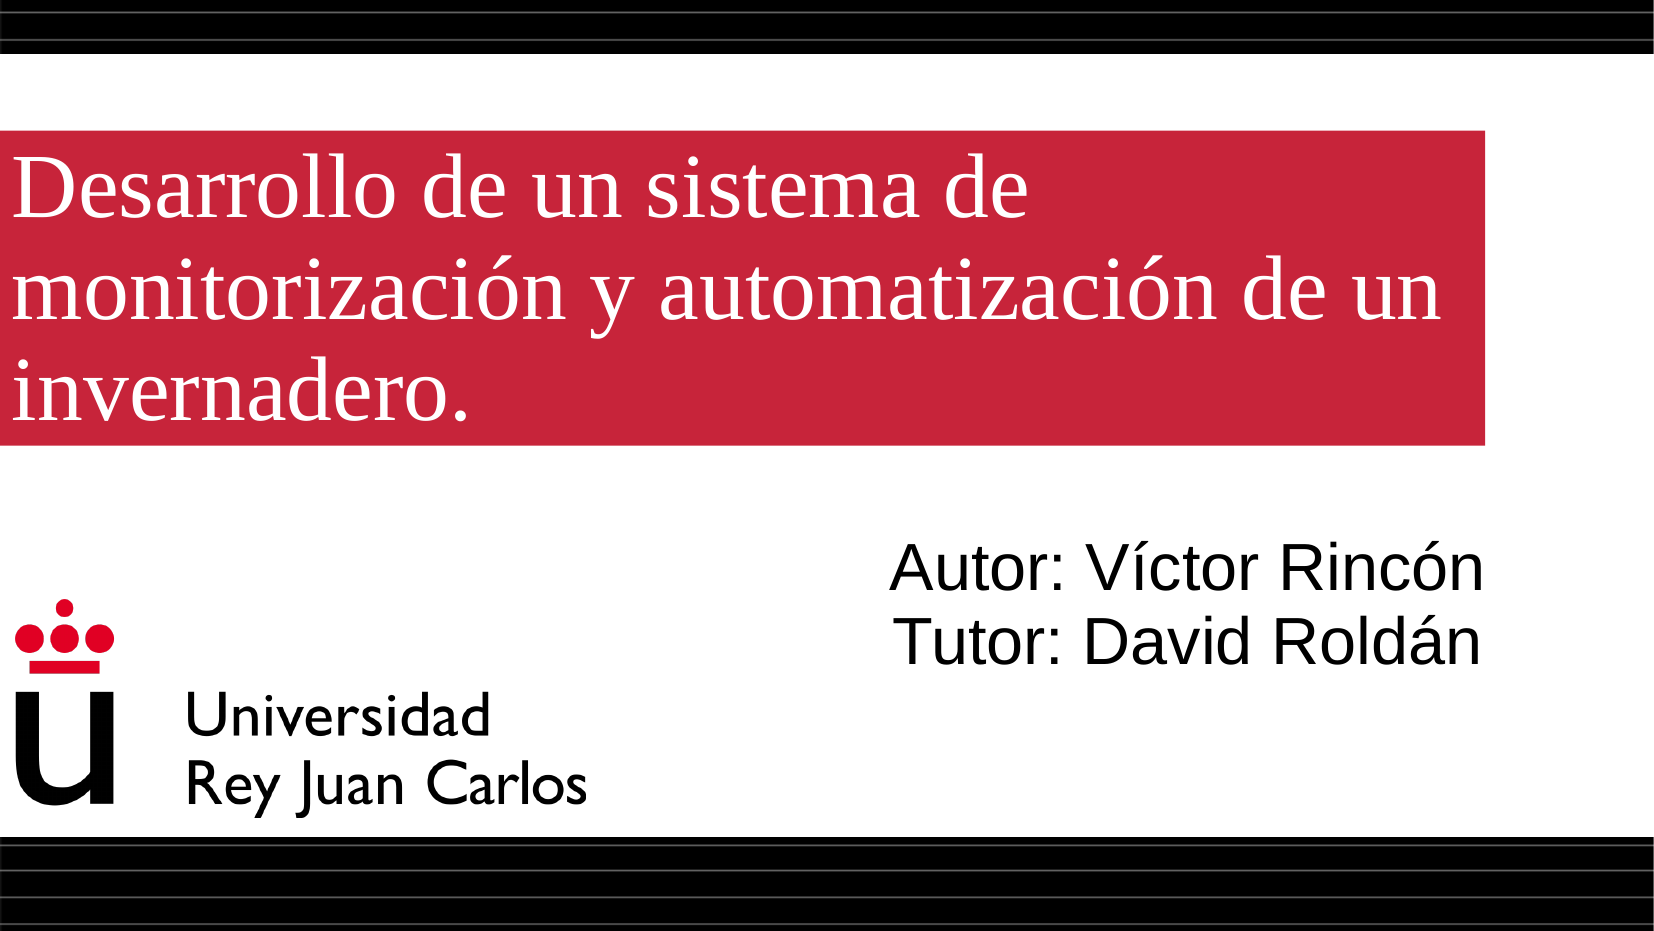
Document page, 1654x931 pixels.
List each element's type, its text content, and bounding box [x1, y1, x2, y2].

picture [0, 0, 1654, 54]
title Desarrollo de un sistema de monitorización y automatización de un invernadero. [0, 130, 1486, 446]
subtitle Autor: Víctor Rincón Tutor: David Roldán [756, 529, 1620, 743]
picture [0, 837, 1654, 931]
picture [15, 599, 586, 818]
